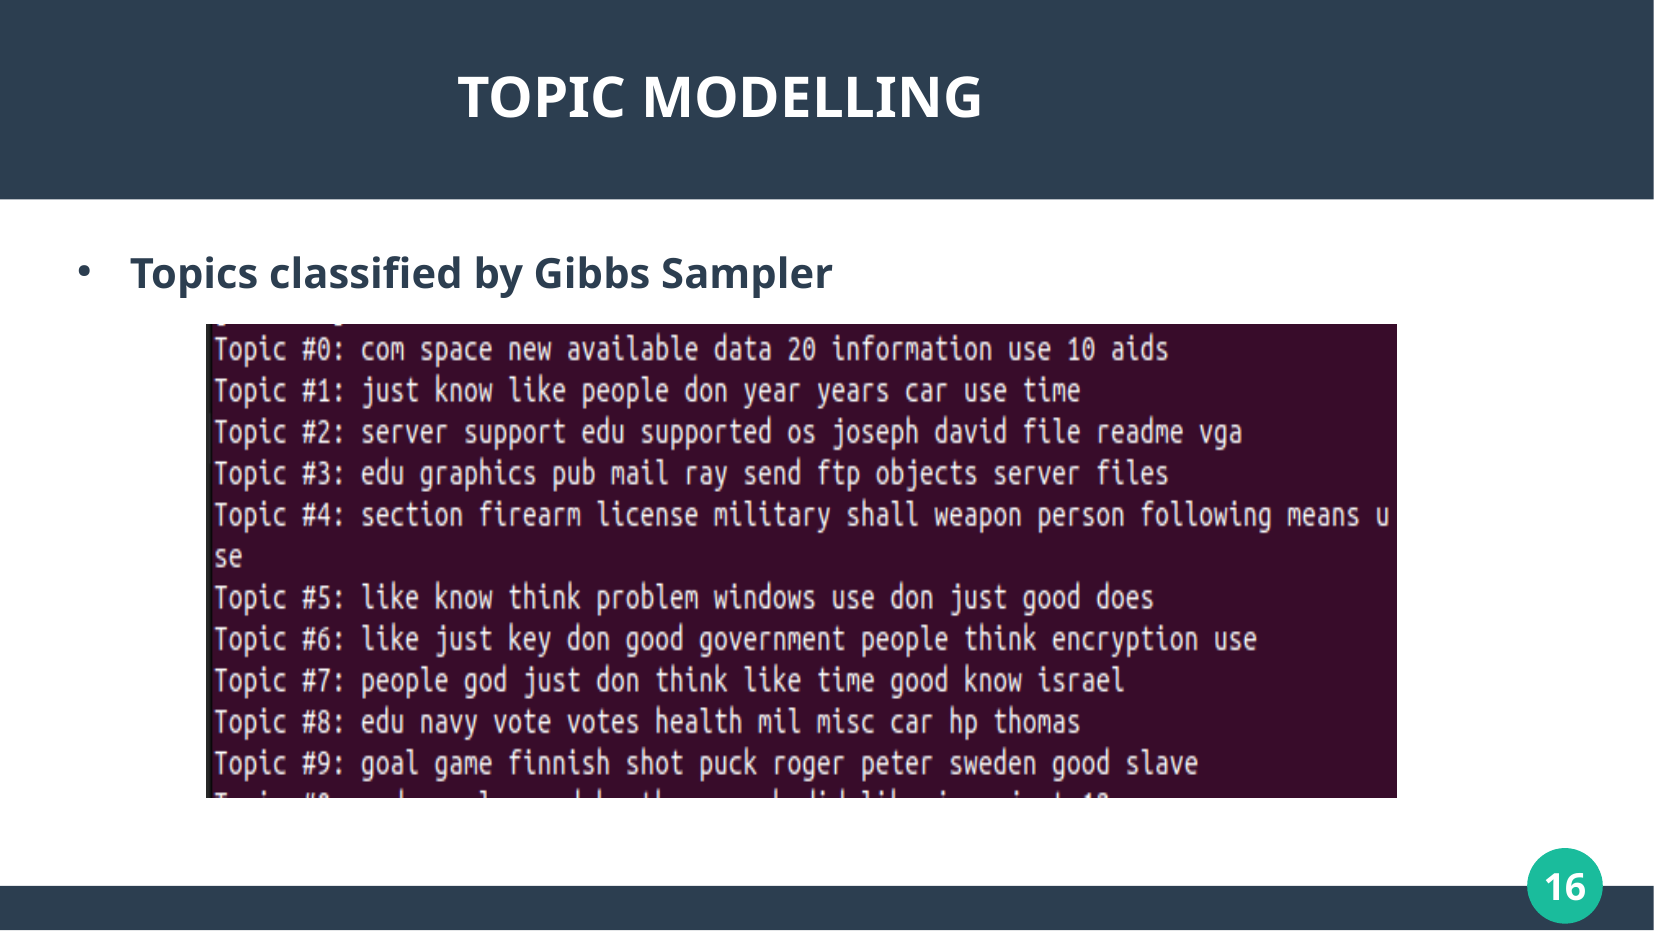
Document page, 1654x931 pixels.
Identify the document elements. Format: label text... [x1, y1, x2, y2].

list Topics classified by Gibbs Sampler [59, 243, 1595, 864]
title TOPIC MODELLING [59, 37, 1595, 155]
picture [206, 324, 1397, 798]
